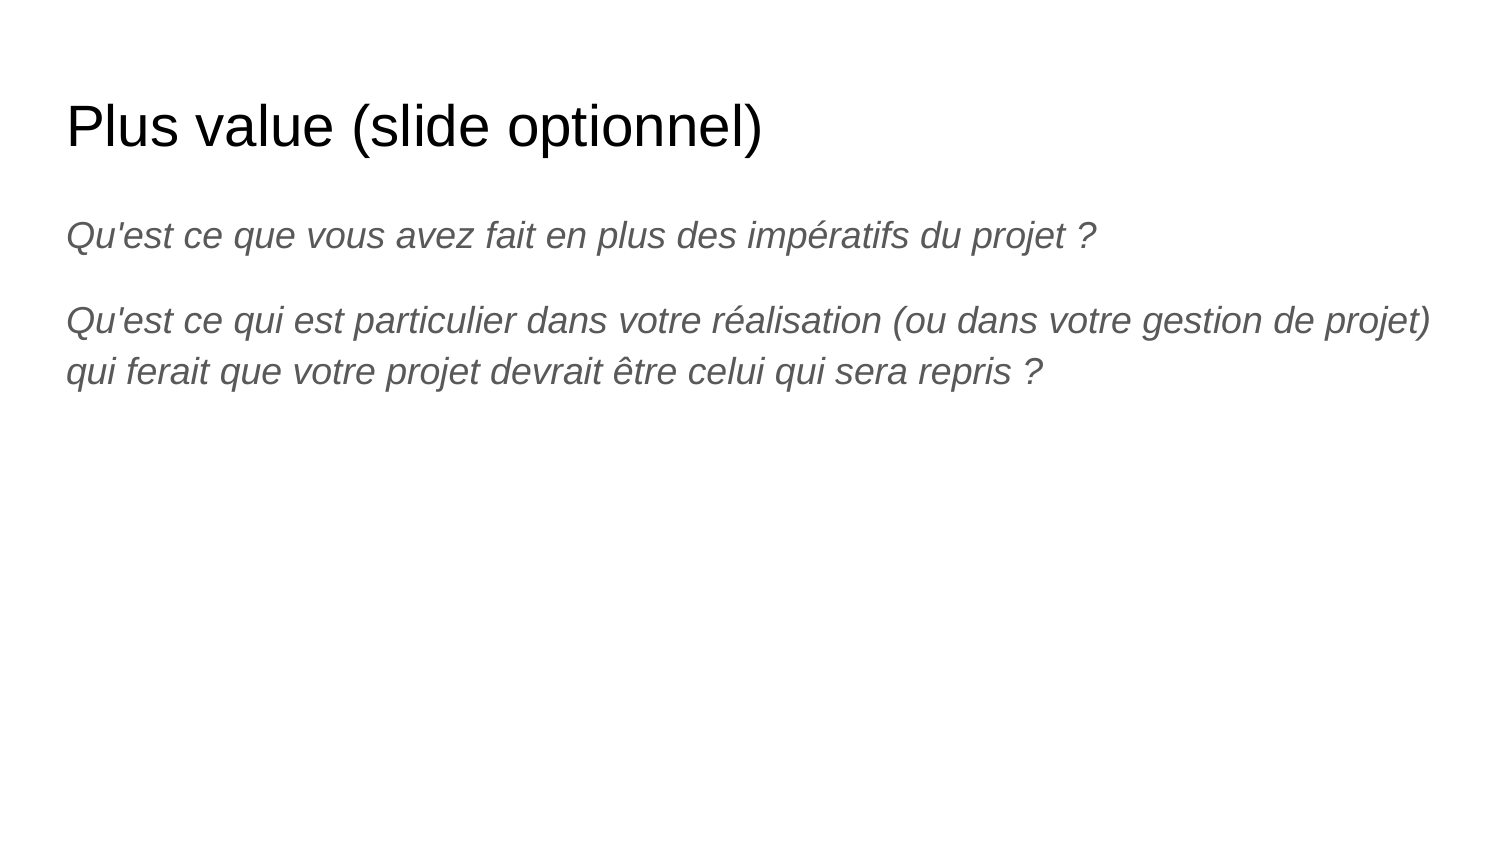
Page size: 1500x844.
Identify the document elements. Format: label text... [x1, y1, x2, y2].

title Plus value (slide optionnel) [51, 72, 1449, 167]
list Qu'est ce que vous avez fait en plus des impératifs du projet ? Qu'est ce qui est particulier dans votre réalisation (ou dans votre gestion de projet) qui ferait que votre projet devrait être celui qui sera repris ? [51, 189, 1449, 750]
